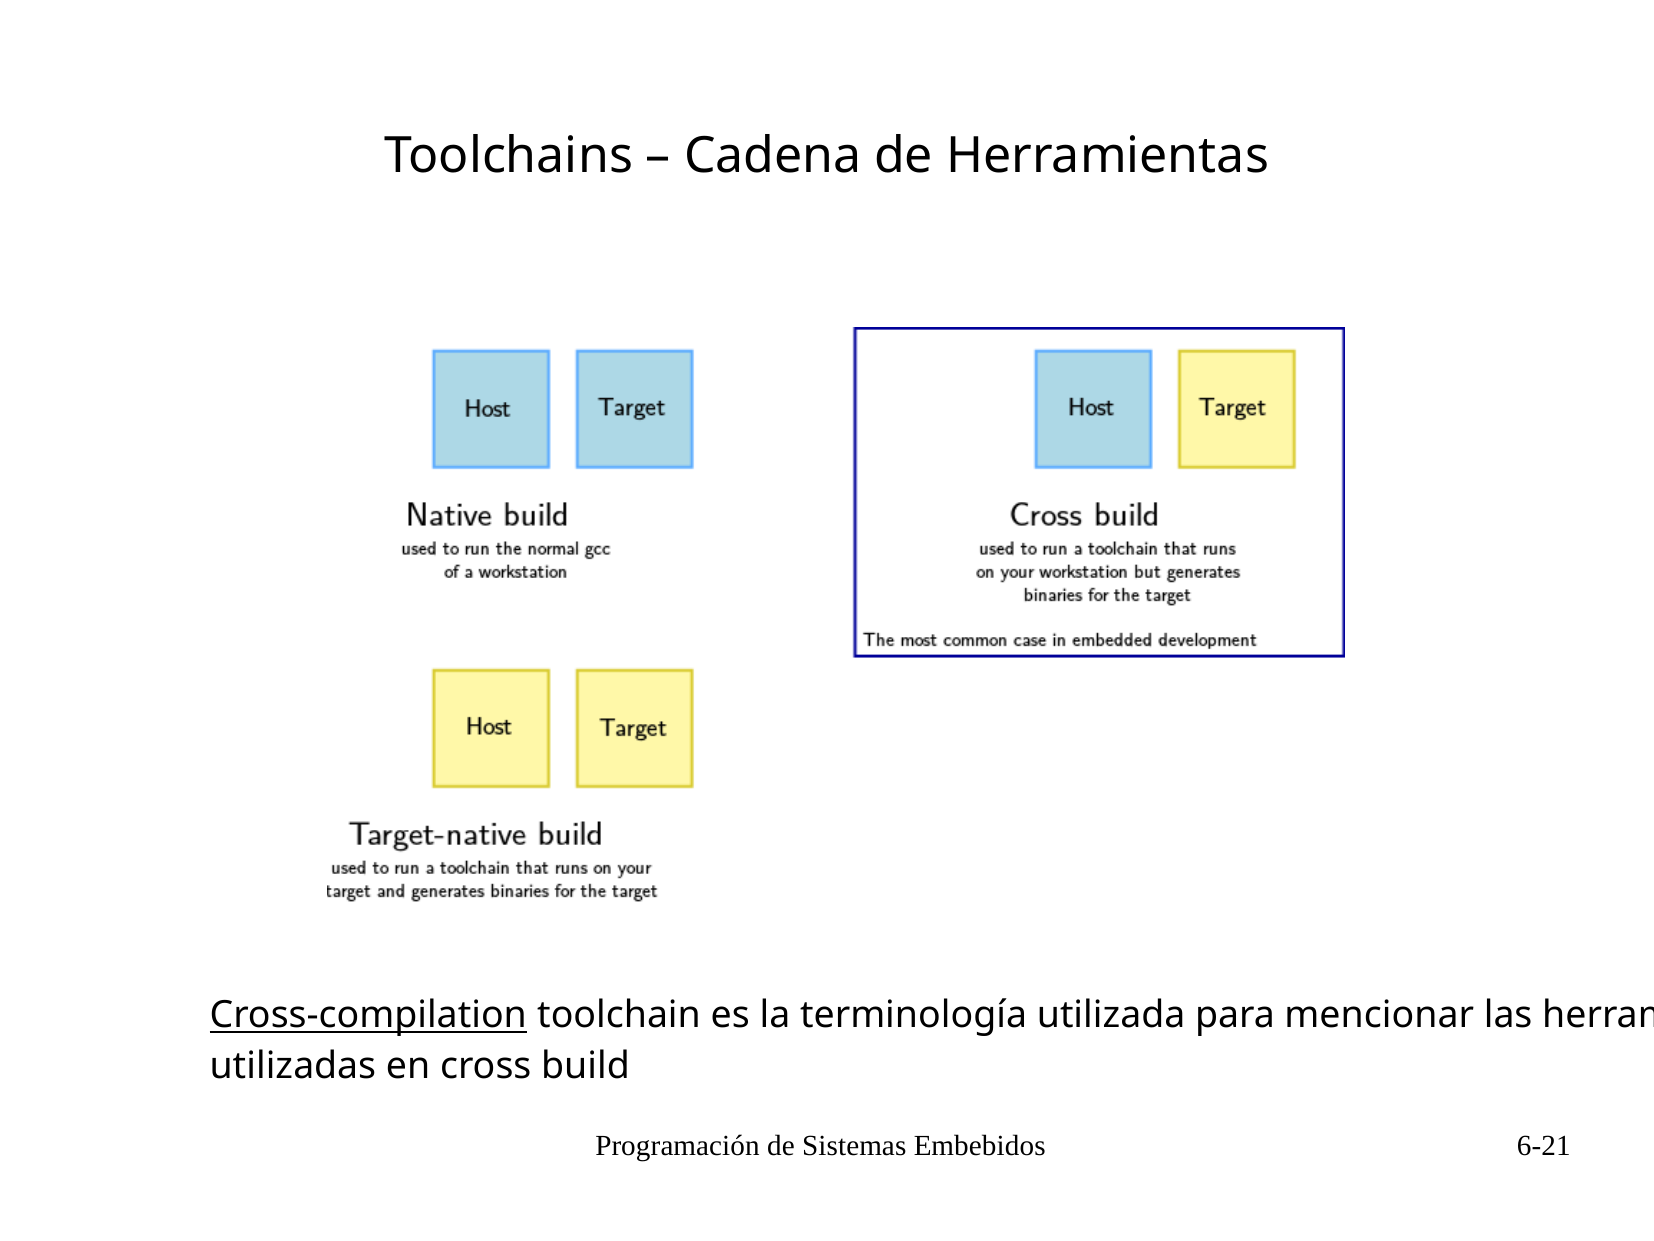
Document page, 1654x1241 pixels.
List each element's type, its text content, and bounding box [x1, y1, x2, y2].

text_box Cross-compilation toolchain es la terminología utilizada para mencionar las herramientas utilizadas en cross build [194, 980, 1654, 1102]
picture [327, 327, 1345, 903]
title Toolchains – Cadena de Herramientas [82, 49, 1571, 257]
